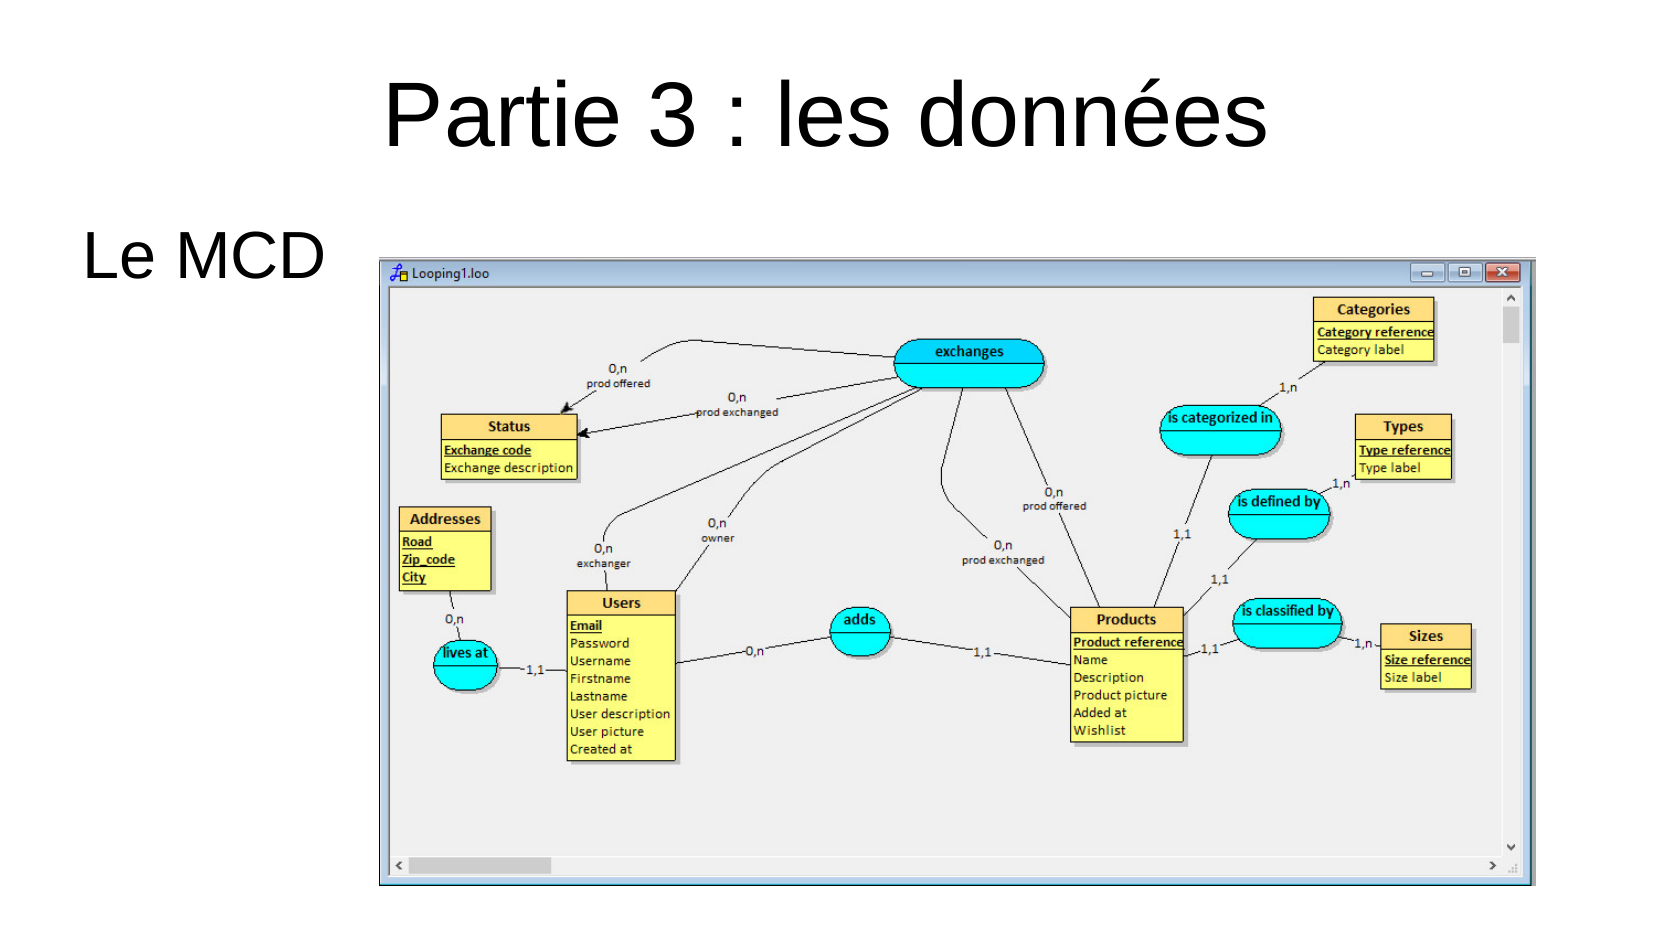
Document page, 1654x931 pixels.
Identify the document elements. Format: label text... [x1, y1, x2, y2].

picture [379, 257, 1536, 886]
title Partie 3 : les données [82, 37, 1571, 193]
list Le MCD [82, 217, 1571, 758]
